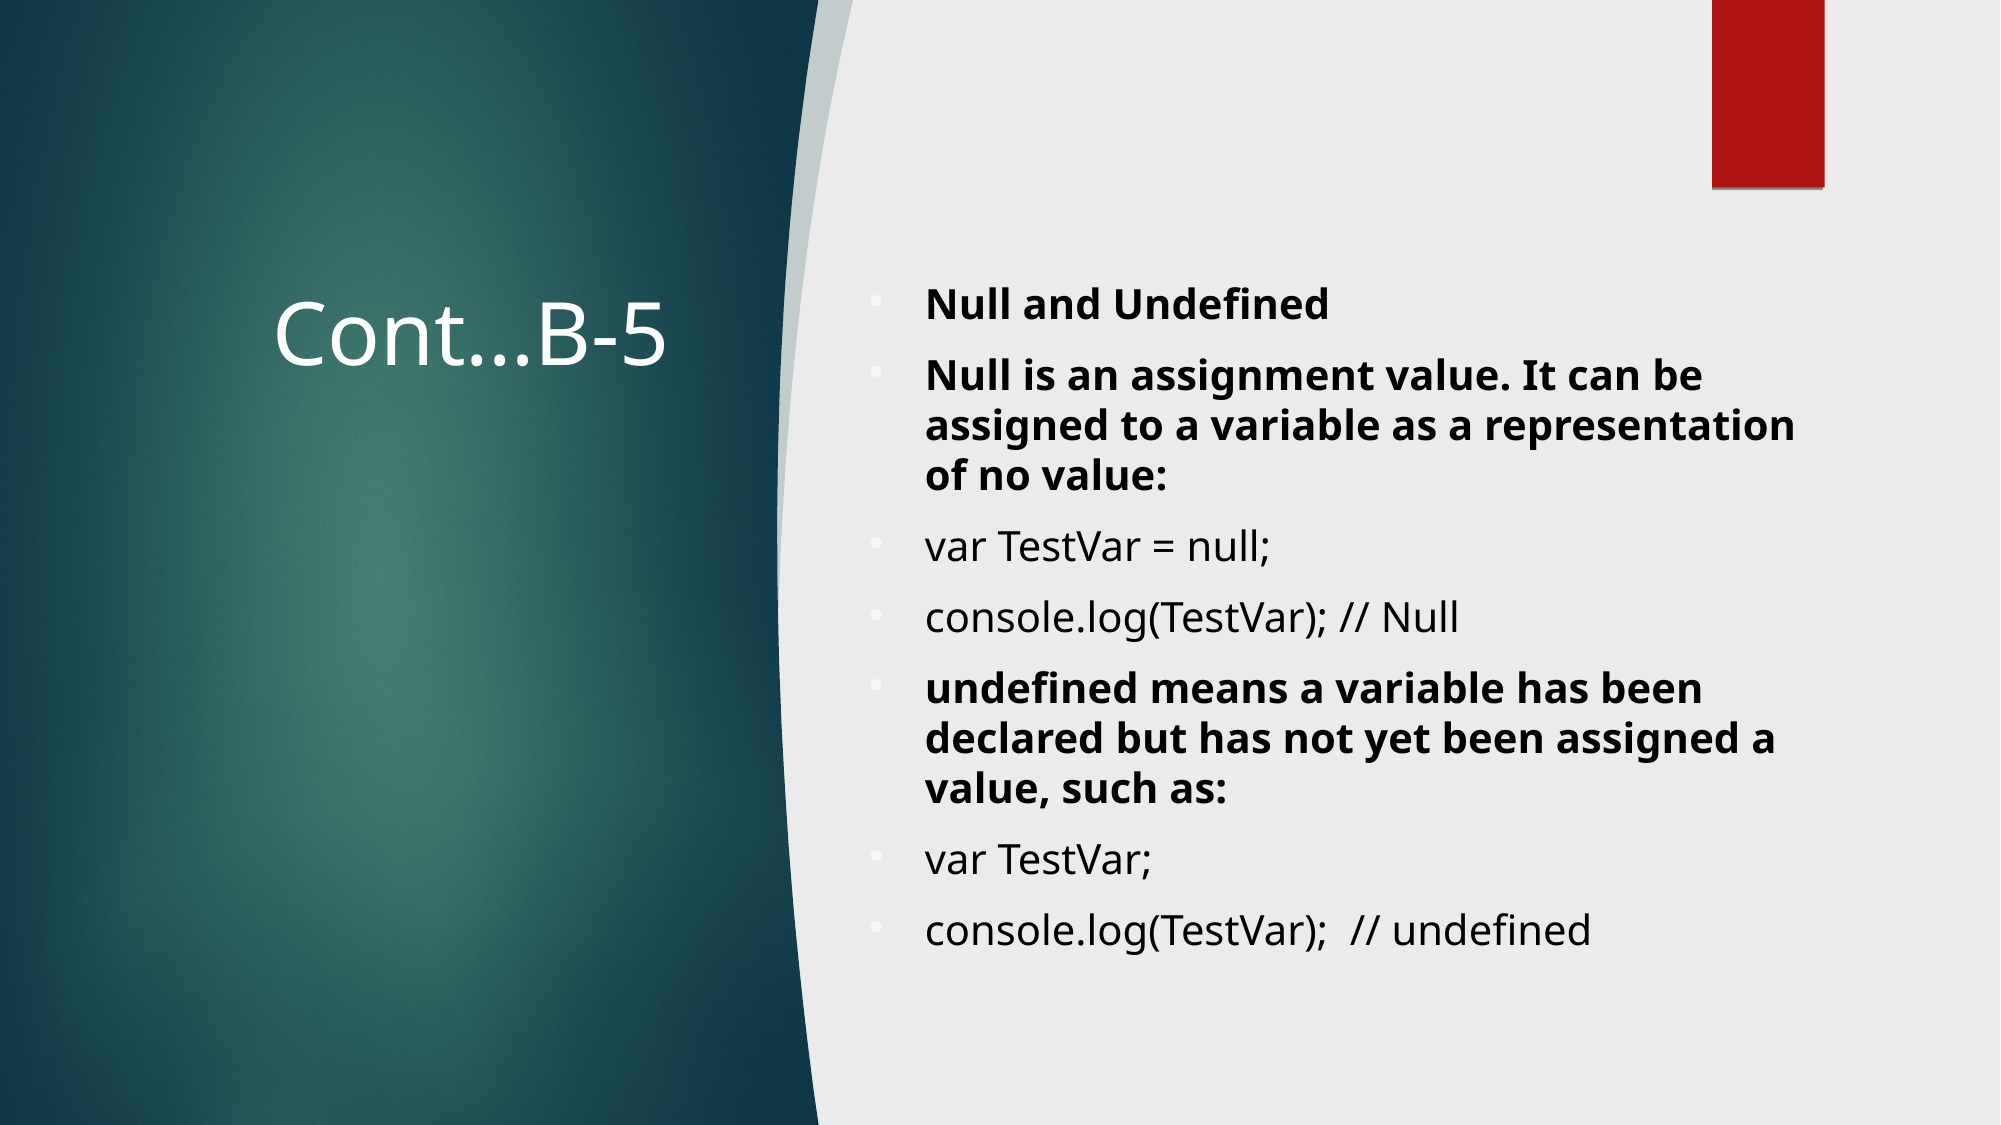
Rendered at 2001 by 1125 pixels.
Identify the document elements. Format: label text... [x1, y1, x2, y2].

text_box [0, 0, 2000, 1125]
list Null and Undefined Null is an assignment value. It can be assigned to a variable as a representation of no value: var TestVar = null; console.log(TestVar); // Null undefined means a variable has been declared but has not yet been assigned a value, such as: var TestVar; console.log(TestVar); // undefined [853, 270, 1825, 1004]
title Cont…B-5 [107, 270, 685, 1004]
